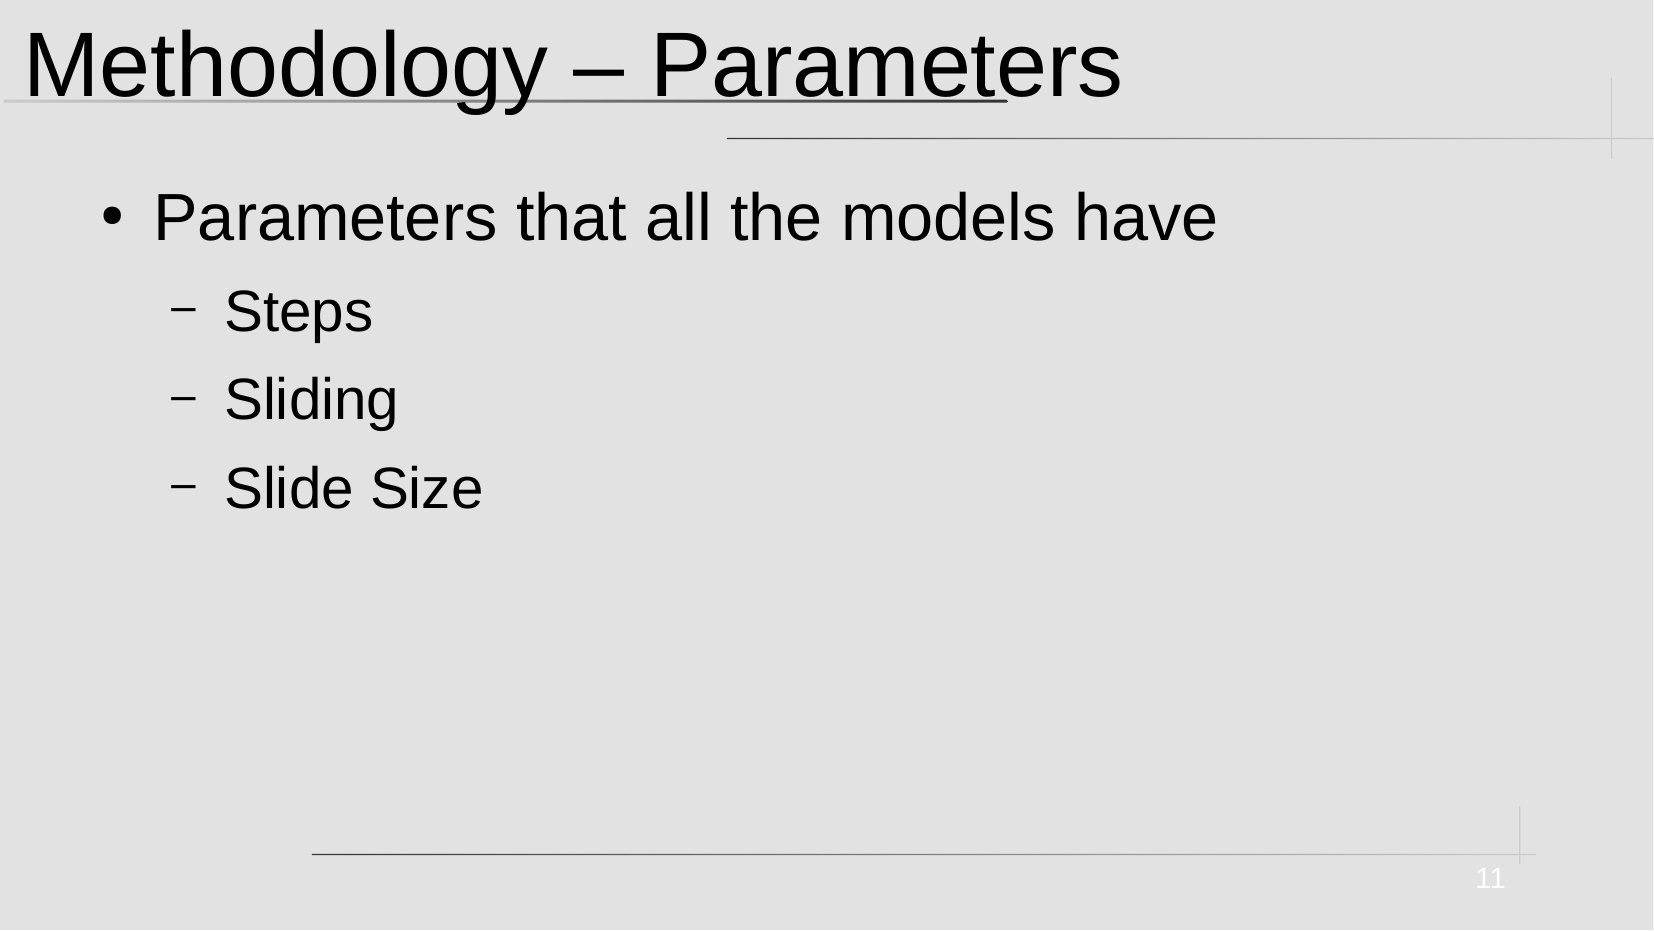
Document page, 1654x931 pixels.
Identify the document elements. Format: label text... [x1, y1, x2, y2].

list Parameters that all the models have Steps Sliding Slide Size [82, 180, 1538, 676]
title Methodology – Parameters [23, 11, 1589, 119]
